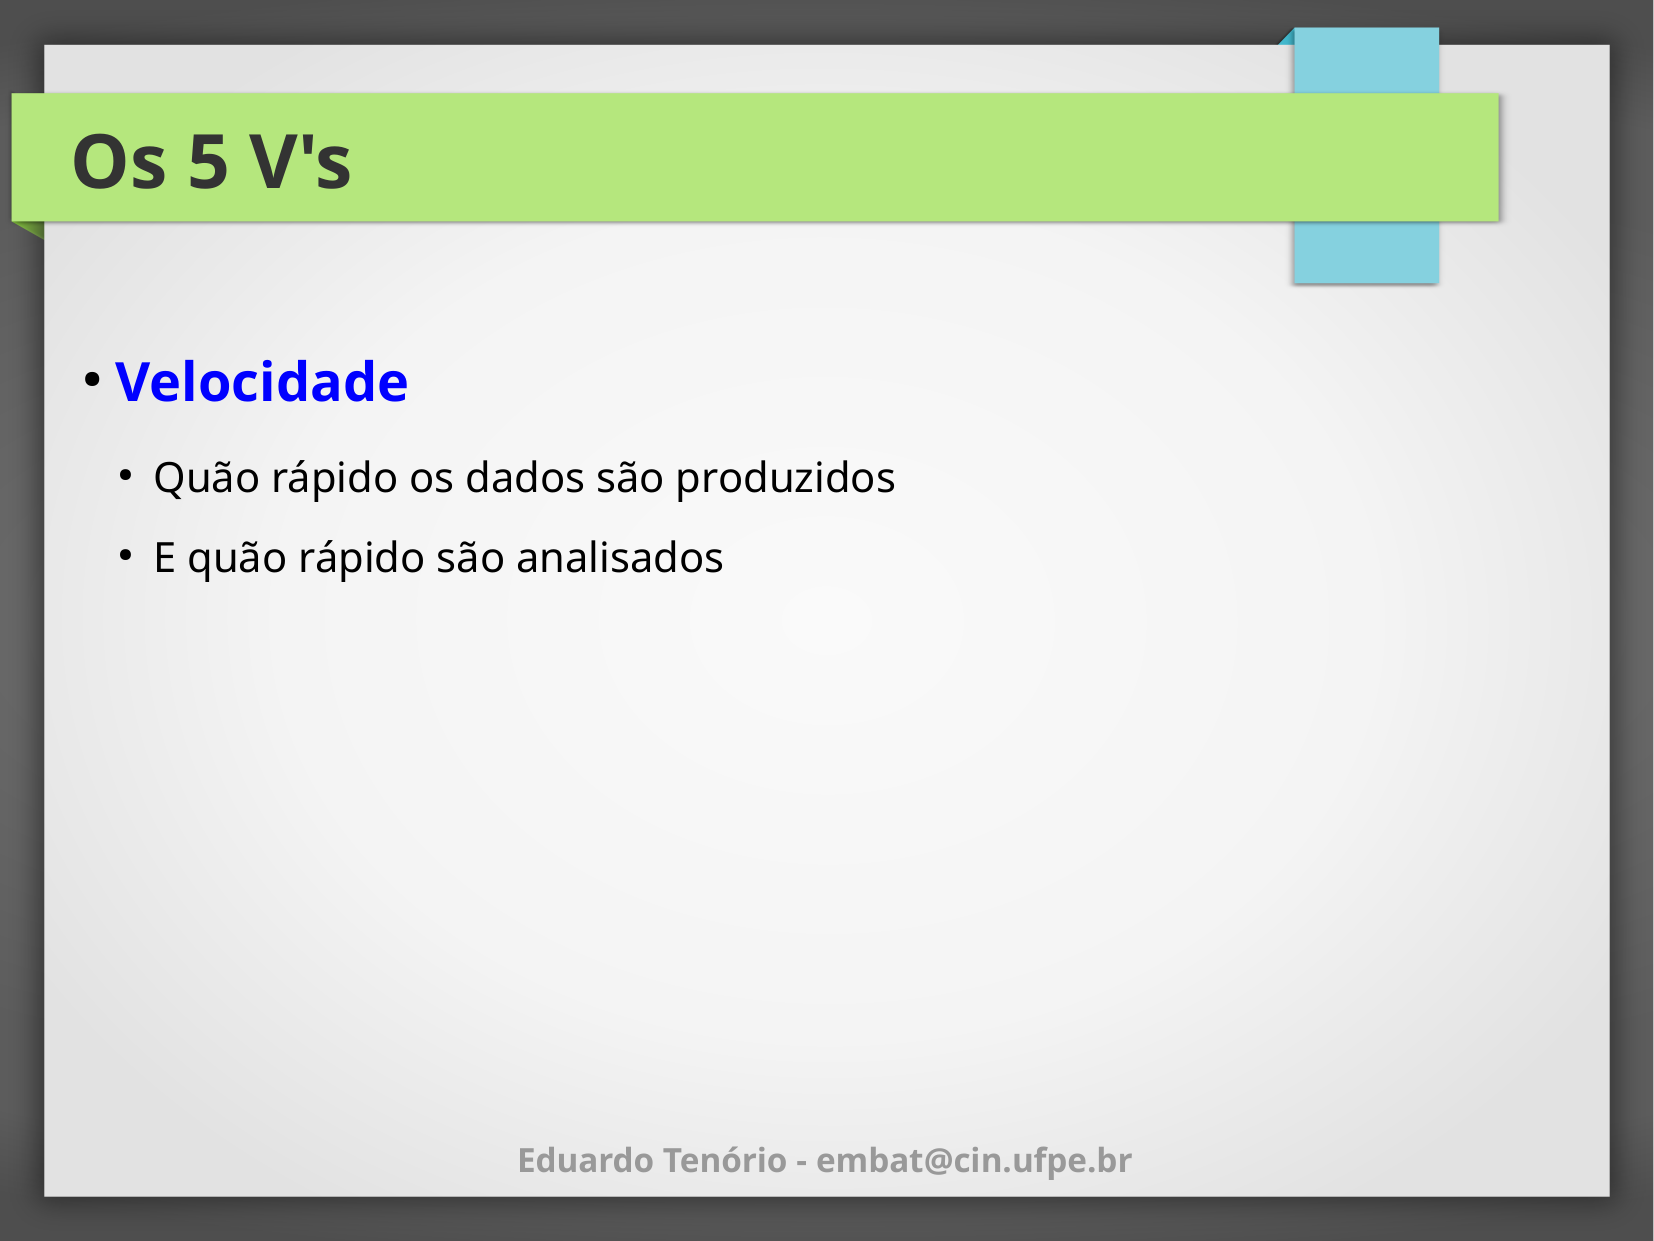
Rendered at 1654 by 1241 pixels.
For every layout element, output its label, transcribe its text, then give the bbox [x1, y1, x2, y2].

picture [0, 0, 1654, 1241]
list Velocidade Quão rápido os dados são produzidos E quão rápido são analisados [82, 343, 1538, 1063]
title Os 5 V's [70, 97, 1229, 221]
text_box Eduardo Tenório - embat@cin.ufpe.br [45, 1130, 1606, 1201]
